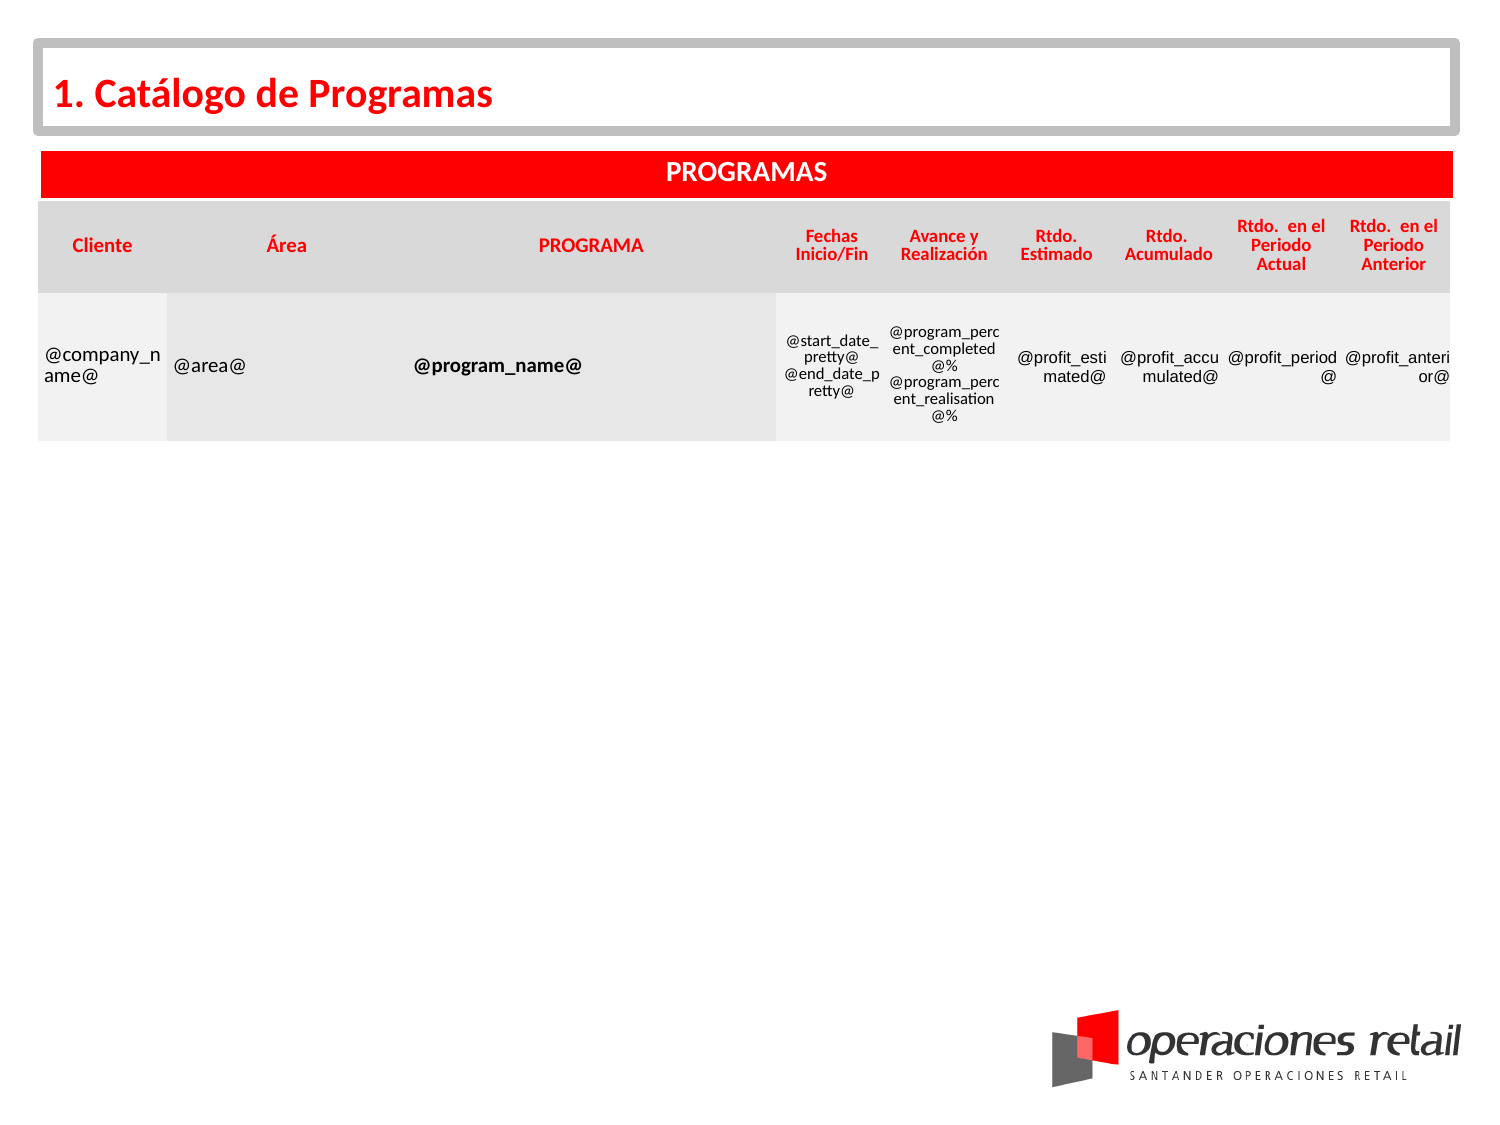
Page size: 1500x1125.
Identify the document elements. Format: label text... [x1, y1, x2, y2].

table_cell @program_name@ [407, 293, 776, 441]
table_header Área [167, 201, 407, 293]
table_header PROGRAMA [407, 201, 776, 293]
table_cell @profit_period@ [1225, 293, 1337, 441]
table_cell @start_date_pretty@ @end_date_pretty@ [776, 293, 888, 441]
table_cell @area@ [167, 293, 407, 441]
table_header Avance y Realización [888, 201, 1000, 293]
table_cell @company_name@ [38, 293, 167, 441]
picture [1041, 999, 1472, 1098]
table_cell @profit_anterior@ [1337, 293, 1450, 441]
table_header Rtdo. Acumulado [1113, 201, 1225, 293]
table_header Rtdo. Estimado [1000, 201, 1113, 293]
table_cell @profit_accumulated@ [1113, 293, 1225, 441]
table_header PROGRAMAS [41, 151, 1453, 198]
table_header Rtdo. en el Periodo Actual [1225, 201, 1337, 293]
table_header Fechas Inicio/Fin [776, 201, 888, 293]
table_cell @program_percent_completed@% @program_percent_realisation@% [888, 293, 1000, 441]
table_header Rtdo. en el Periodo Anterior [1337, 201, 1450, 293]
table_header Cliente [38, 201, 167, 293]
table_cell @profit_estimated@ [1000, 293, 1113, 441]
text_box 1. Catálogo de Programas [37, 42, 1455, 132]
